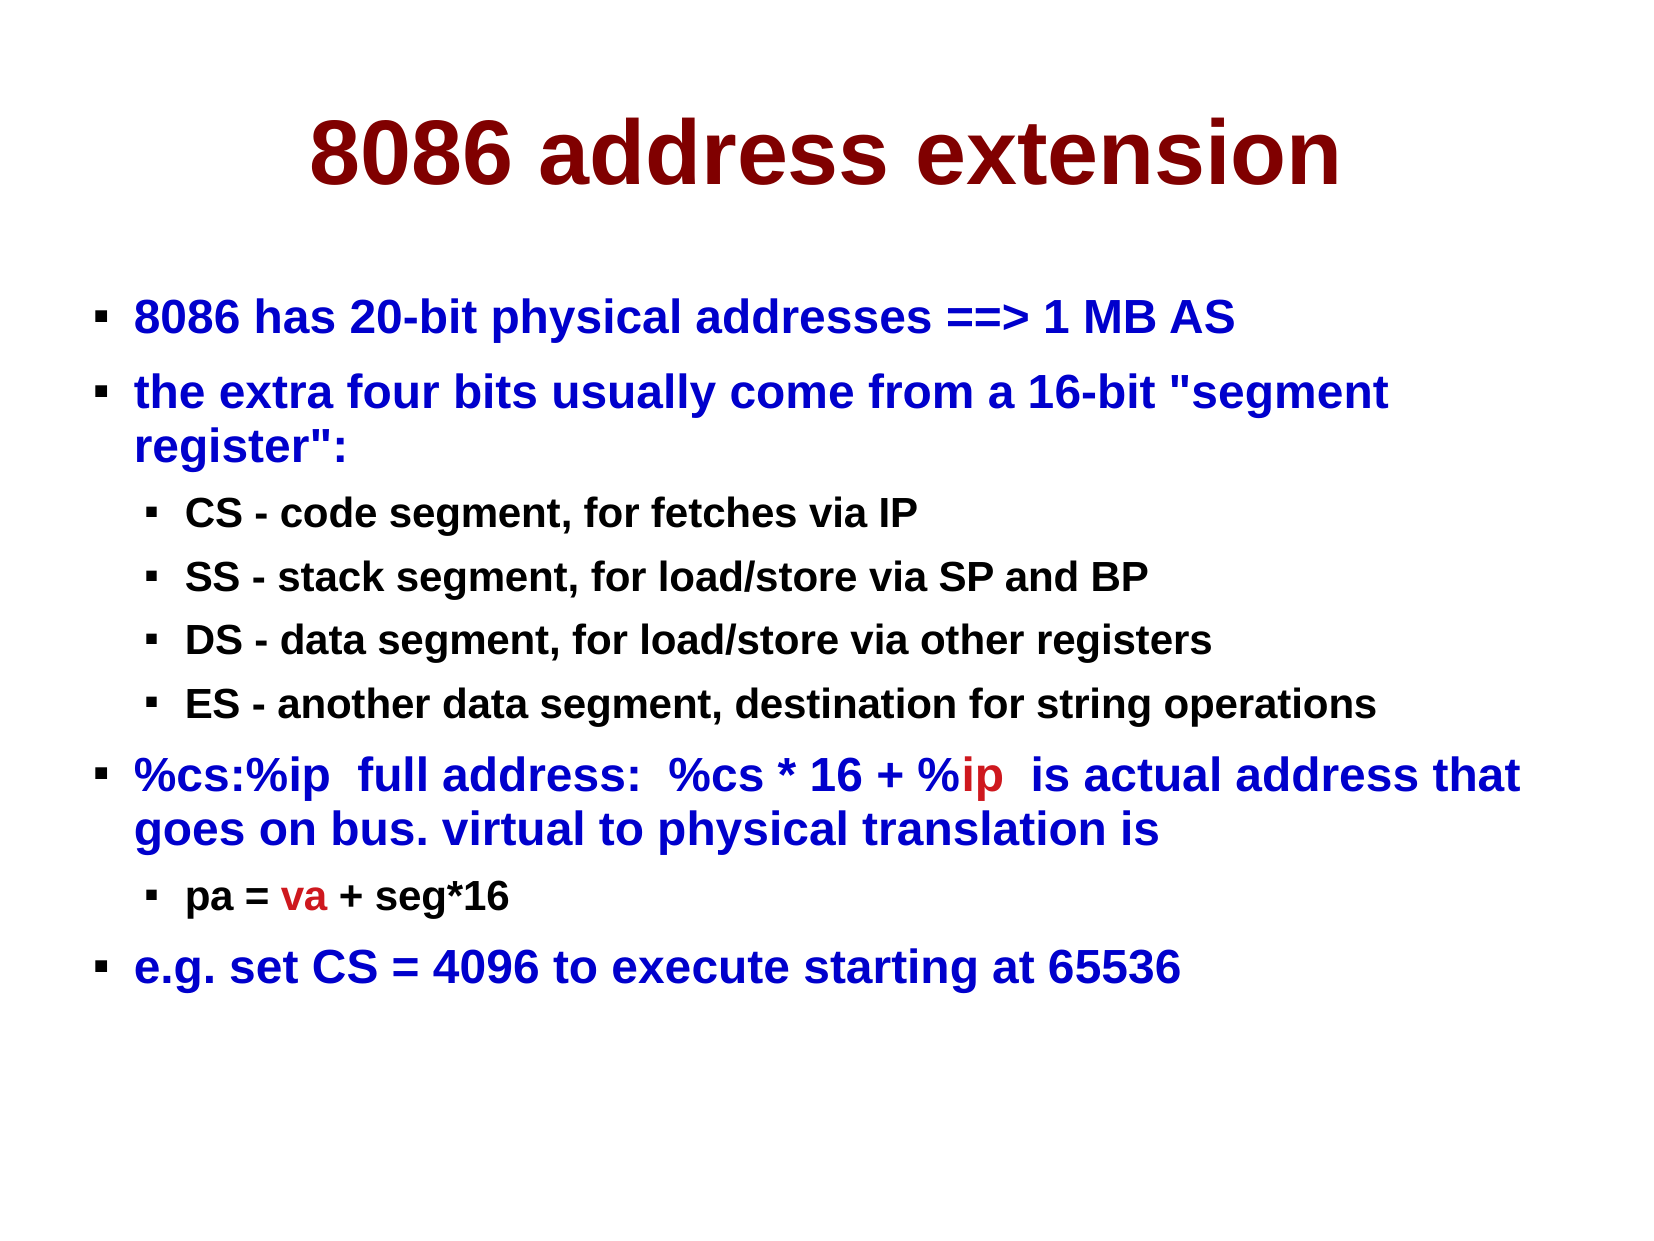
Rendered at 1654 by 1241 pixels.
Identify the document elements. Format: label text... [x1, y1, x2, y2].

title 8086 address extension [82, 49, 1571, 257]
list 8086 has 20-bit physical addresses ==> 1 MB AS the extra four bits usually come from a 16-bit "segment register": CS - code segment, for fetches via IP SS - stack segment, for load/store via SP and BP DS - data segment, for load/store via other registers ES - another data segment, destination for string operations %cs:%ip full address: %cs * 16 + %ip is actual address that goes on bus. virtual to physical translation is pa = va + seg*16 e.g. set CS = 4096 to execute starting at 65536 [82, 290, 1571, 1010]
